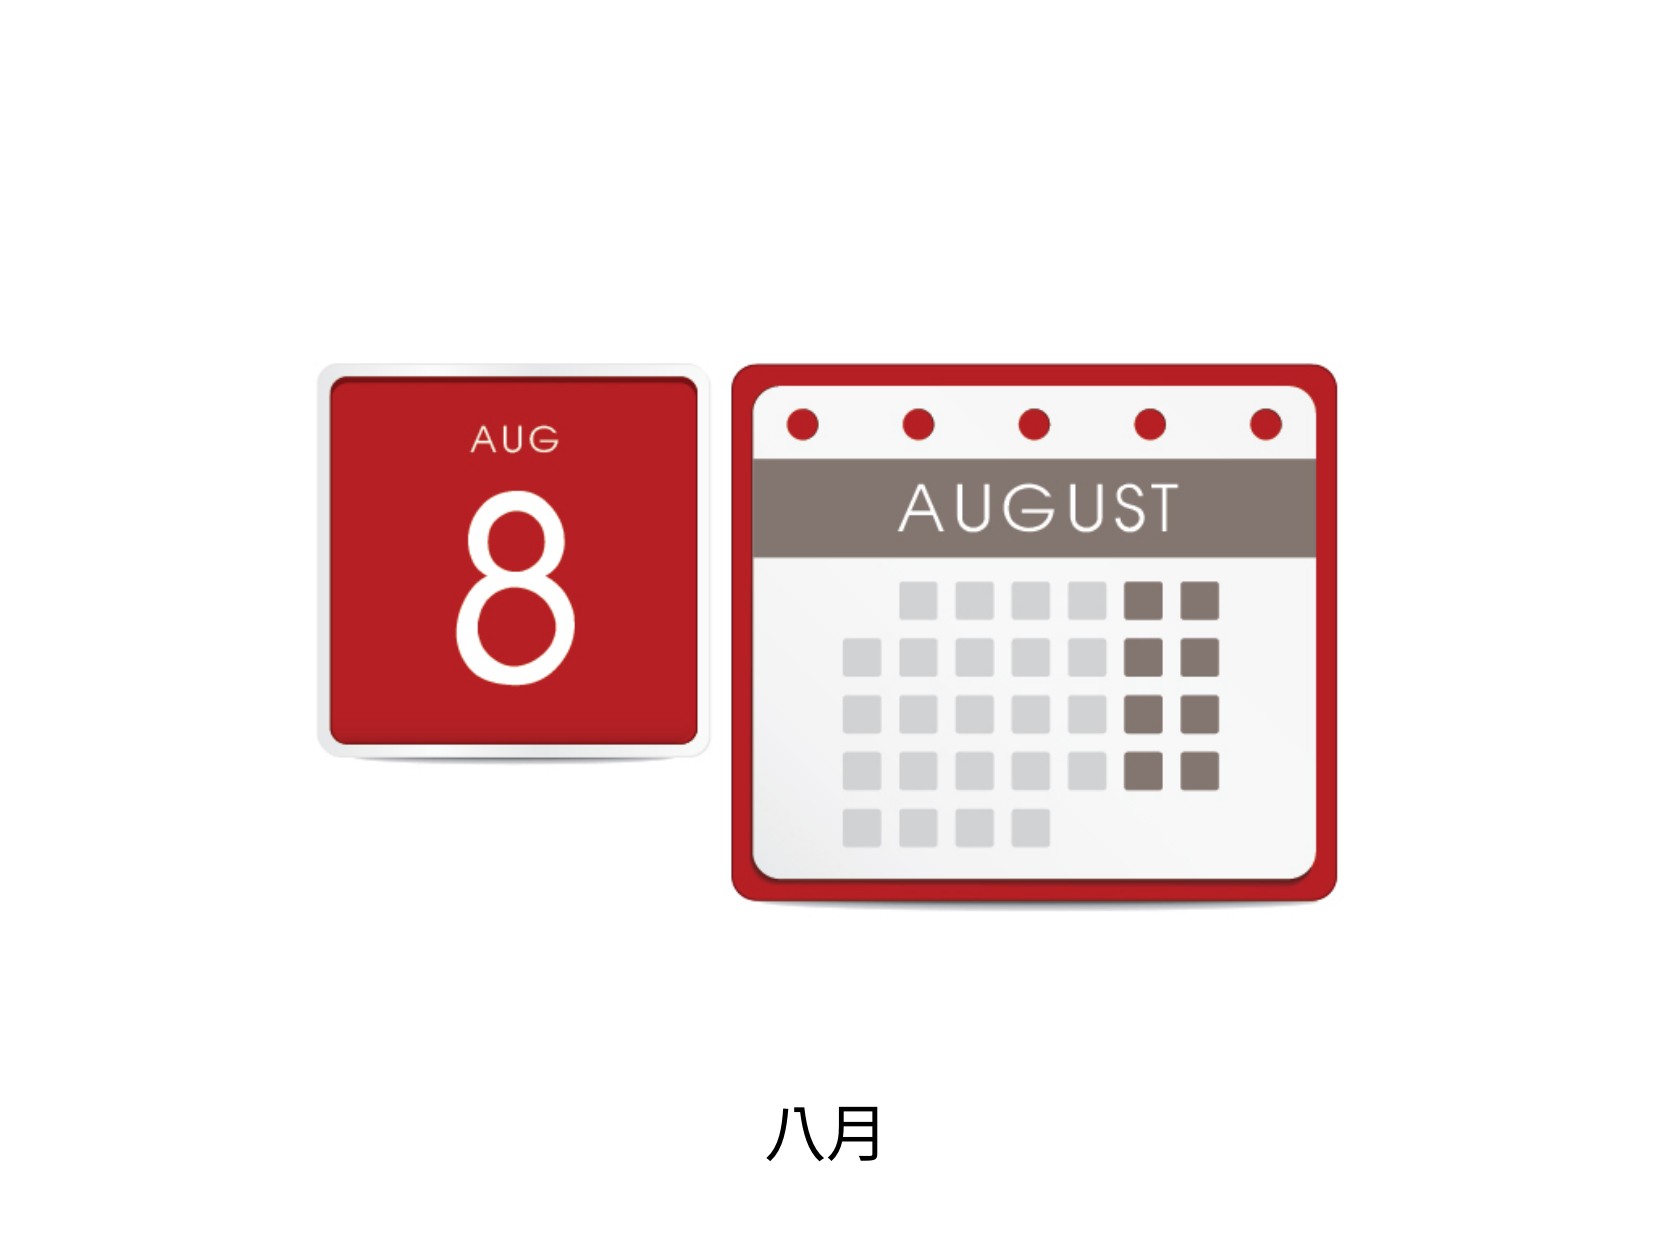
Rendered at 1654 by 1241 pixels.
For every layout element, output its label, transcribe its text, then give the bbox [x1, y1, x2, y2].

picture [0, 0, 1654, 1241]
title 八月 [82, 1025, 1571, 1233]
